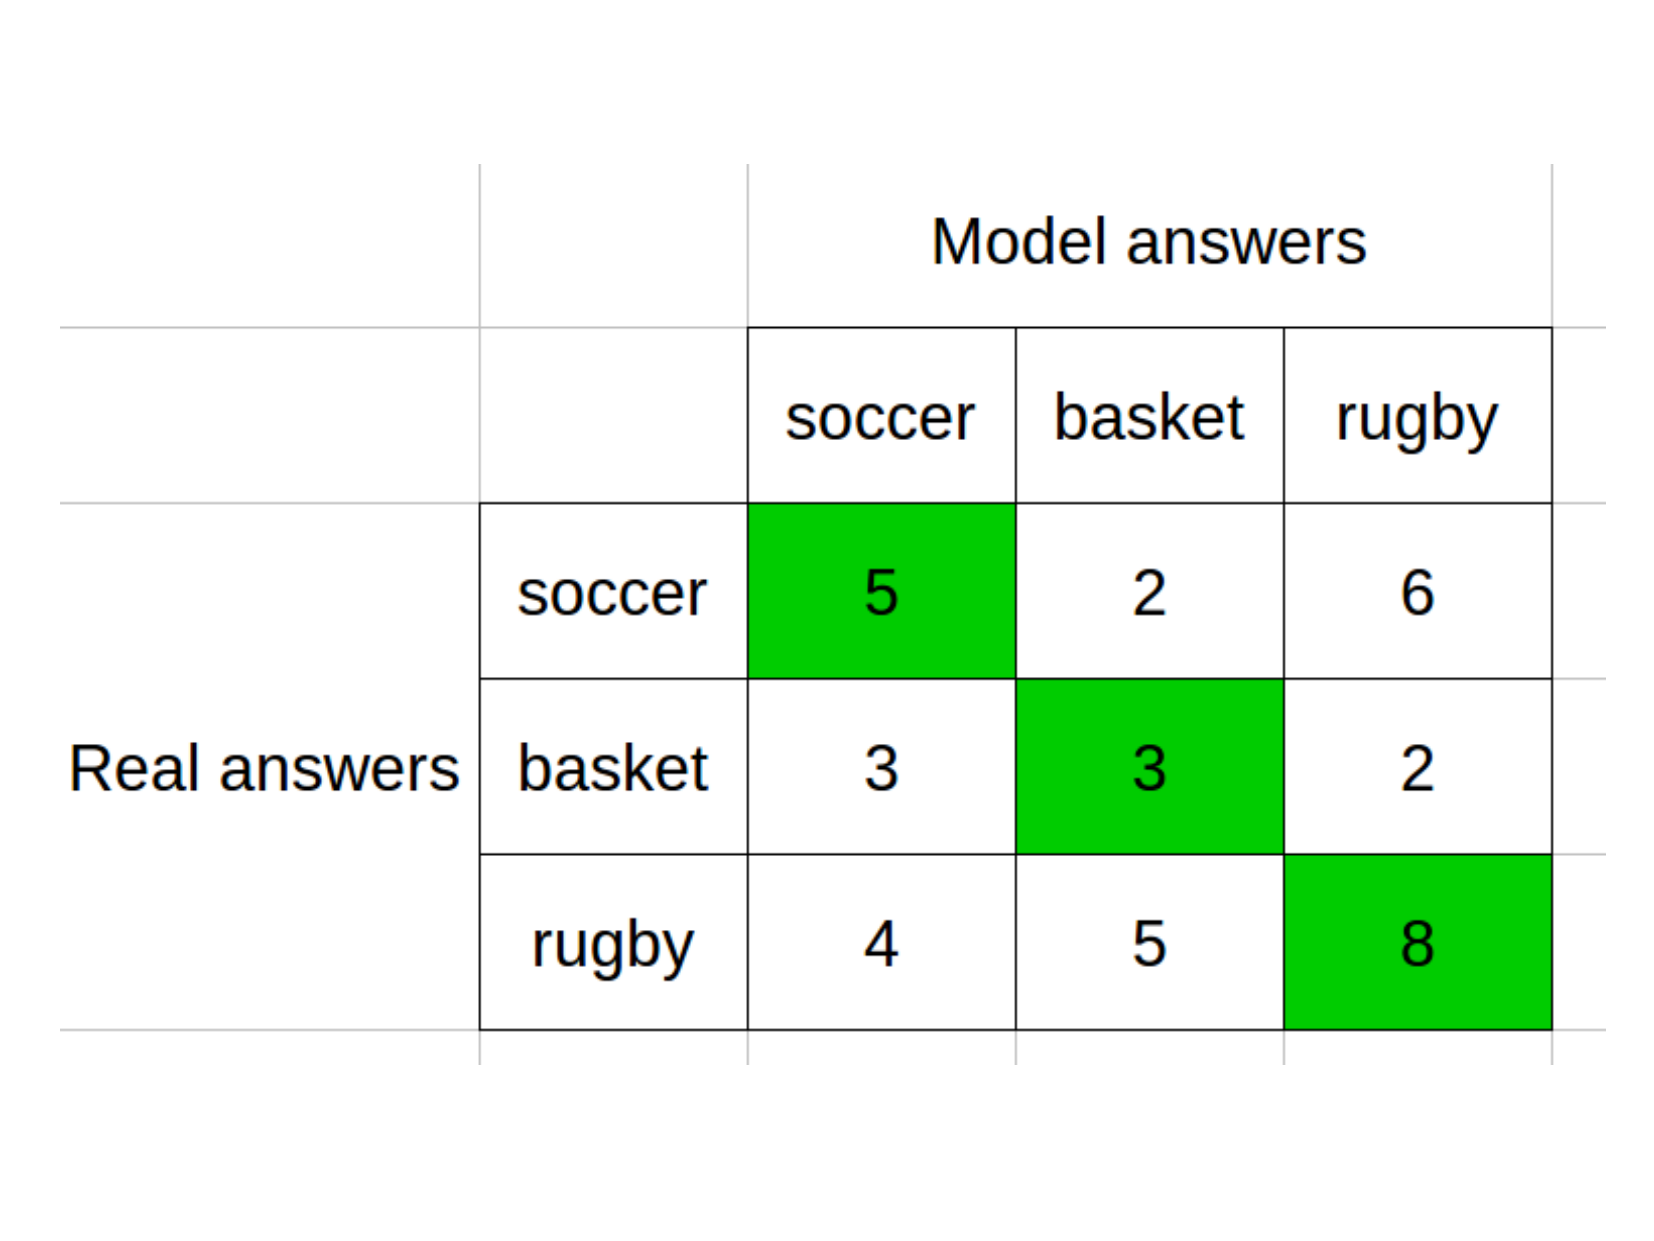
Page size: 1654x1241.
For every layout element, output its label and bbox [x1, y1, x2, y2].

picture [60, 164, 1606, 1066]
